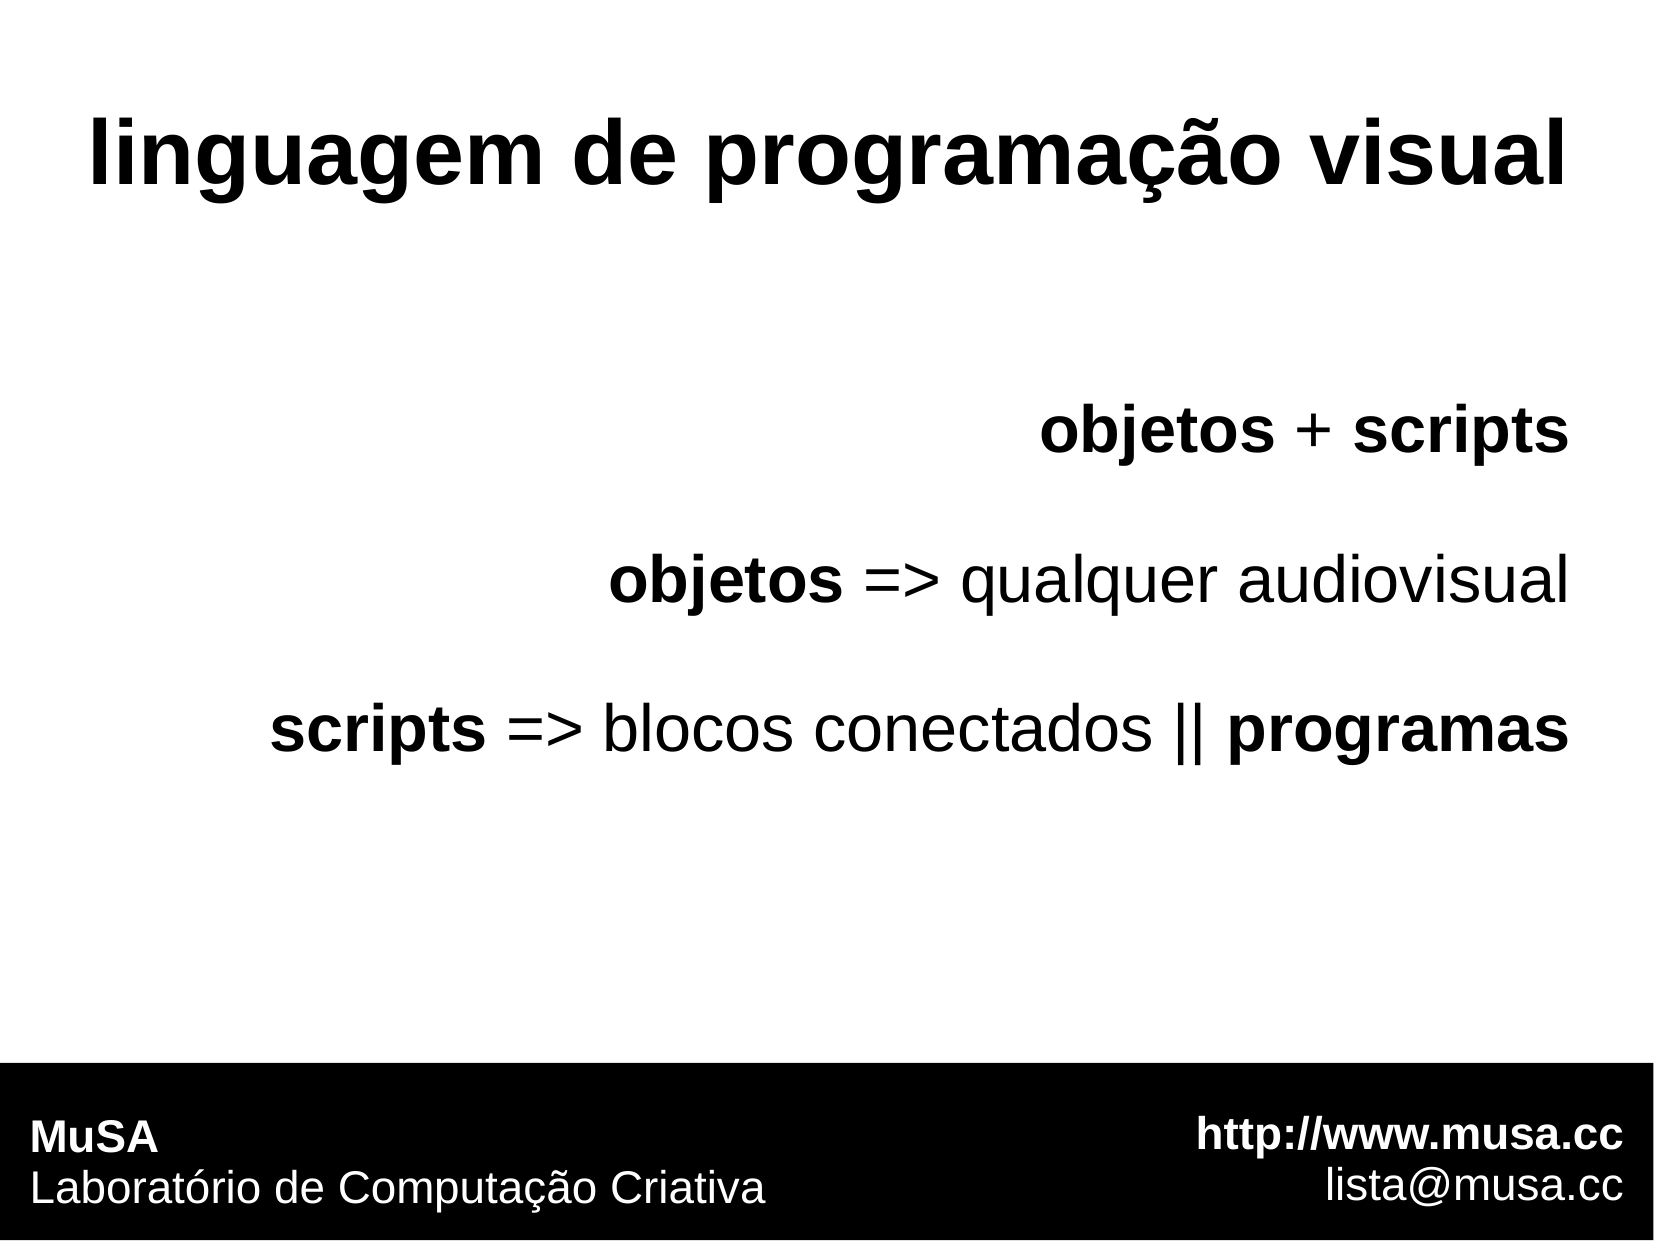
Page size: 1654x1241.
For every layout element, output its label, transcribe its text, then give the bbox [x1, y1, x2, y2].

text_box objetos + scripts objetos => qualquer audiovisual scripts => blocos conectados || programas [82, 49, 1571, 1109]
title MuSA Laboratório de Computação Criativa [29, 1092, 863, 1231]
text_box [0, 1062, 1654, 1241]
title http://www.musa.cc lista@musa.cc [974, 1043, 1625, 1211]
